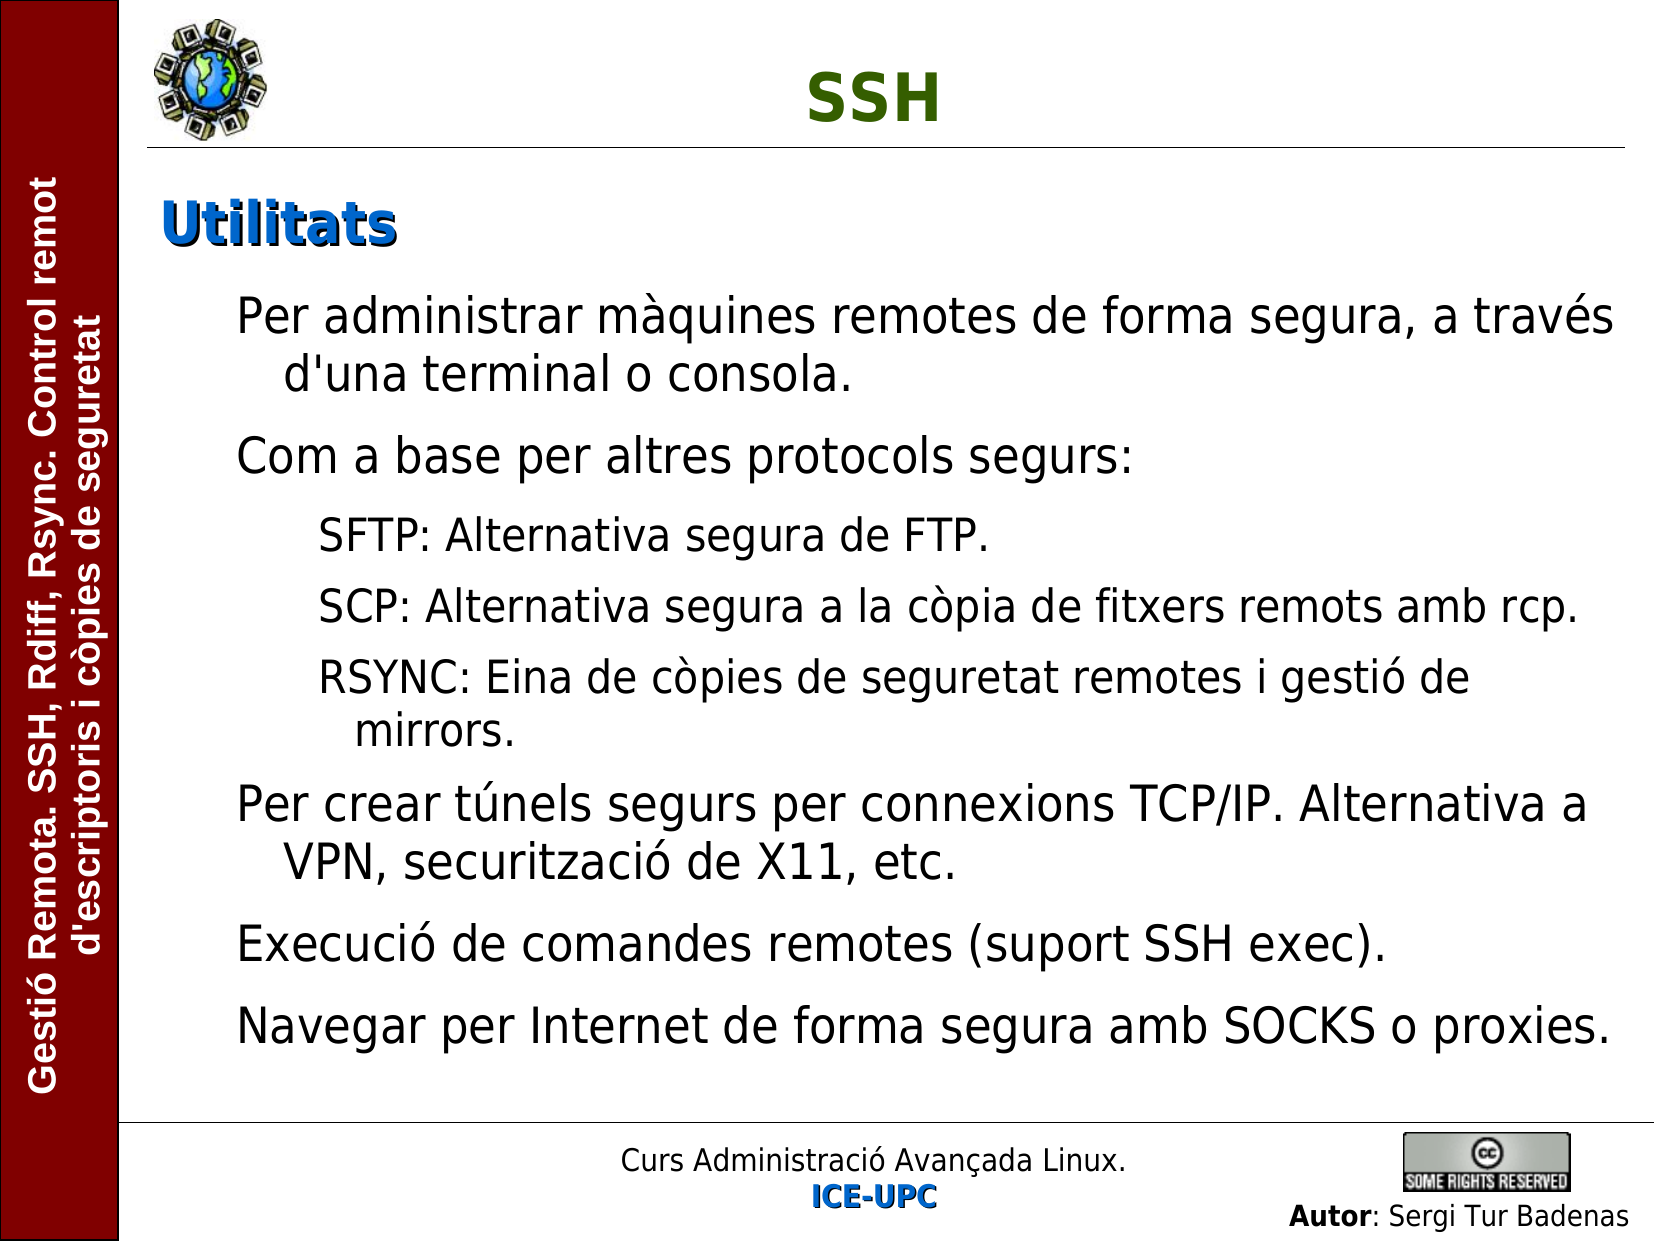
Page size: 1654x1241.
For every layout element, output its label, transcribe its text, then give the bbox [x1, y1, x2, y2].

list Utilitats Per administrar màquines remotes de forma segura, a través d'una terminal o consola. Com a base per altres protocols segurs: SFTP: Alternativa segura de FTP. SCP: Alternativa segura a la còpia de fitxers remots amb rcp. RSYNC: Eina de còpies de seguretat remotes i gestió de mirrors. Per crear túnels segurs per connexions TCP/IP. Alternativa a VPN, securització de X11, etc. Execució de comandes remotes (suport SSH exec). Navegar per Internet de forma segura amb SOCKS o proxies. [141, 189, 1630, 1114]
picture [154, 19, 268, 49]
picture [1403, 1132, 1571, 1192]
title SSH [129, 49, 1619, 148]
